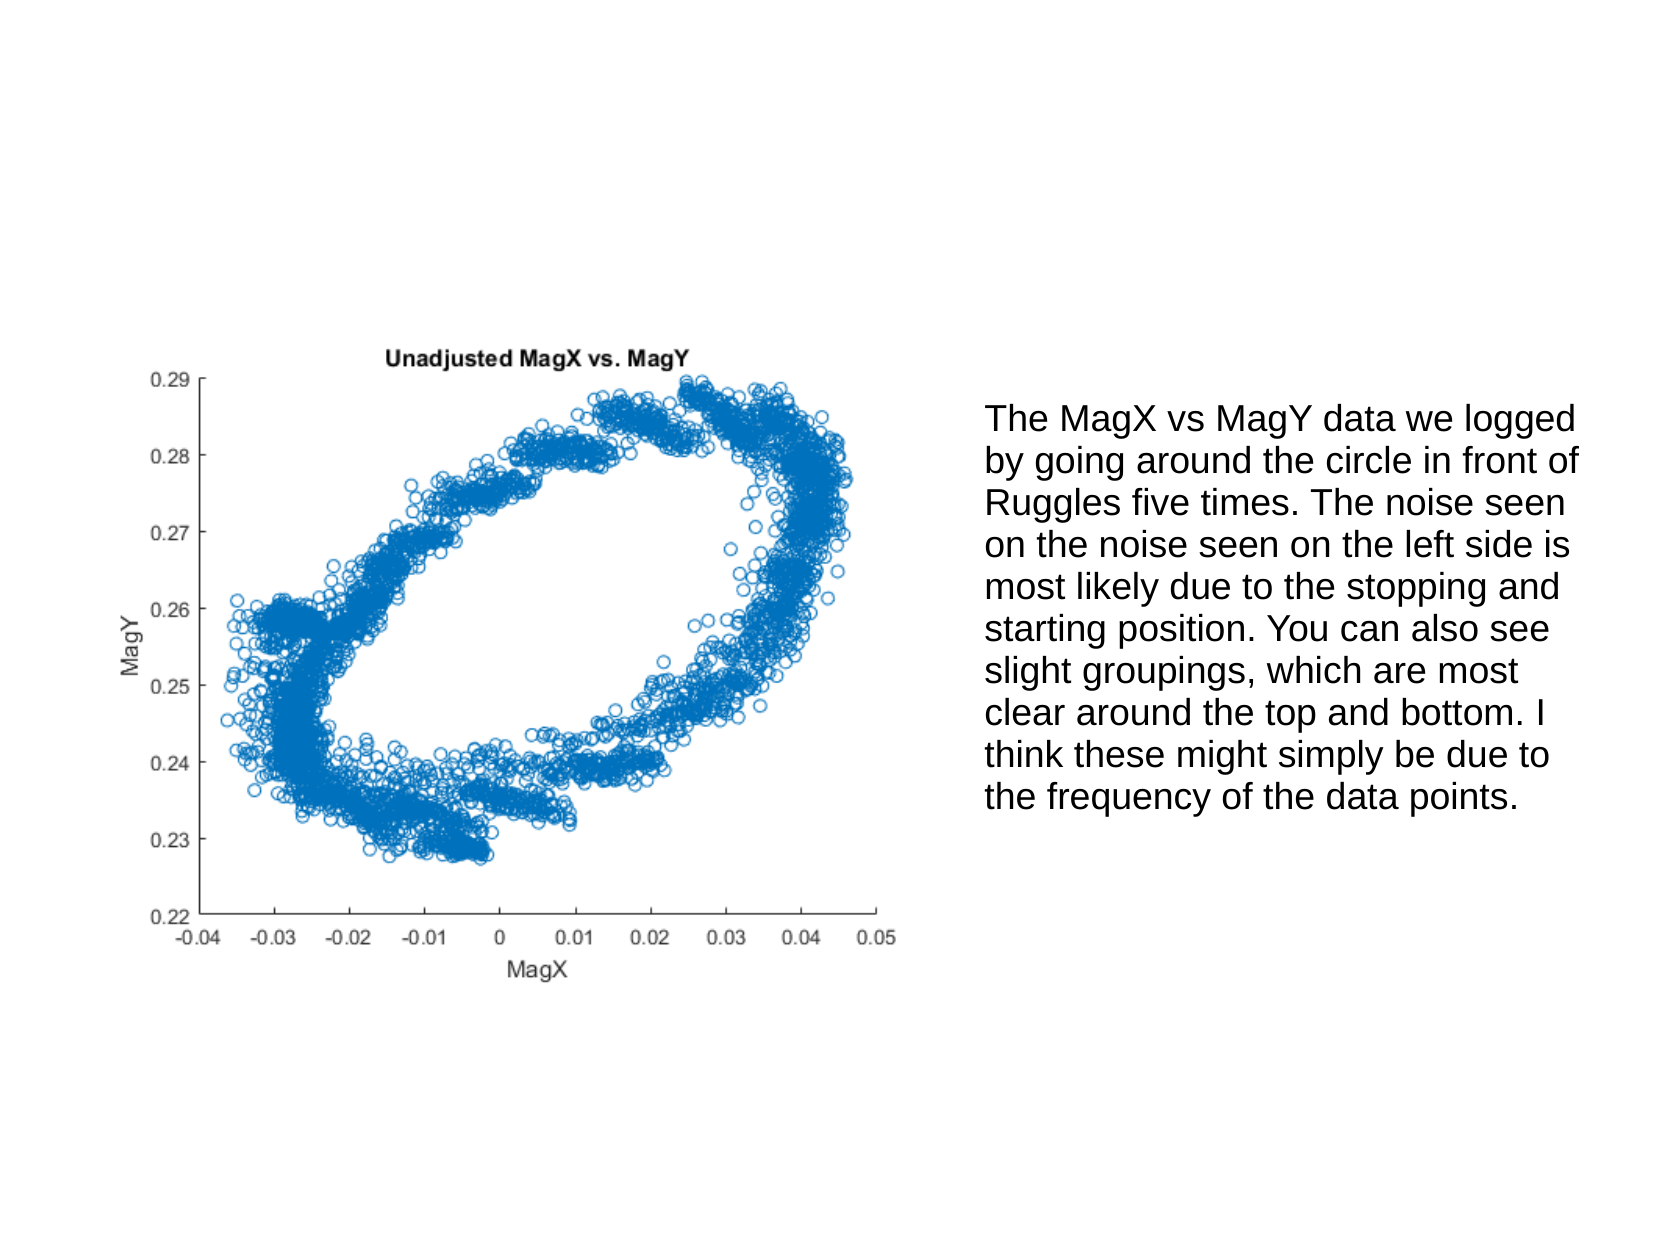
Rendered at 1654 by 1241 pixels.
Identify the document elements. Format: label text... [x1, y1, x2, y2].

text_box The MagX vs MagY data we logged by going around the circle in front of Ruggles five times. The noise seen on the noise seen on the left side is most likely due to the stopping and starting position. You can also see slight groupings, which are most clear around the top and bottom. I think these might simply be due to the frequency of the data points. [969, 390, 1606, 825]
picture [85, 329, 961, 987]
